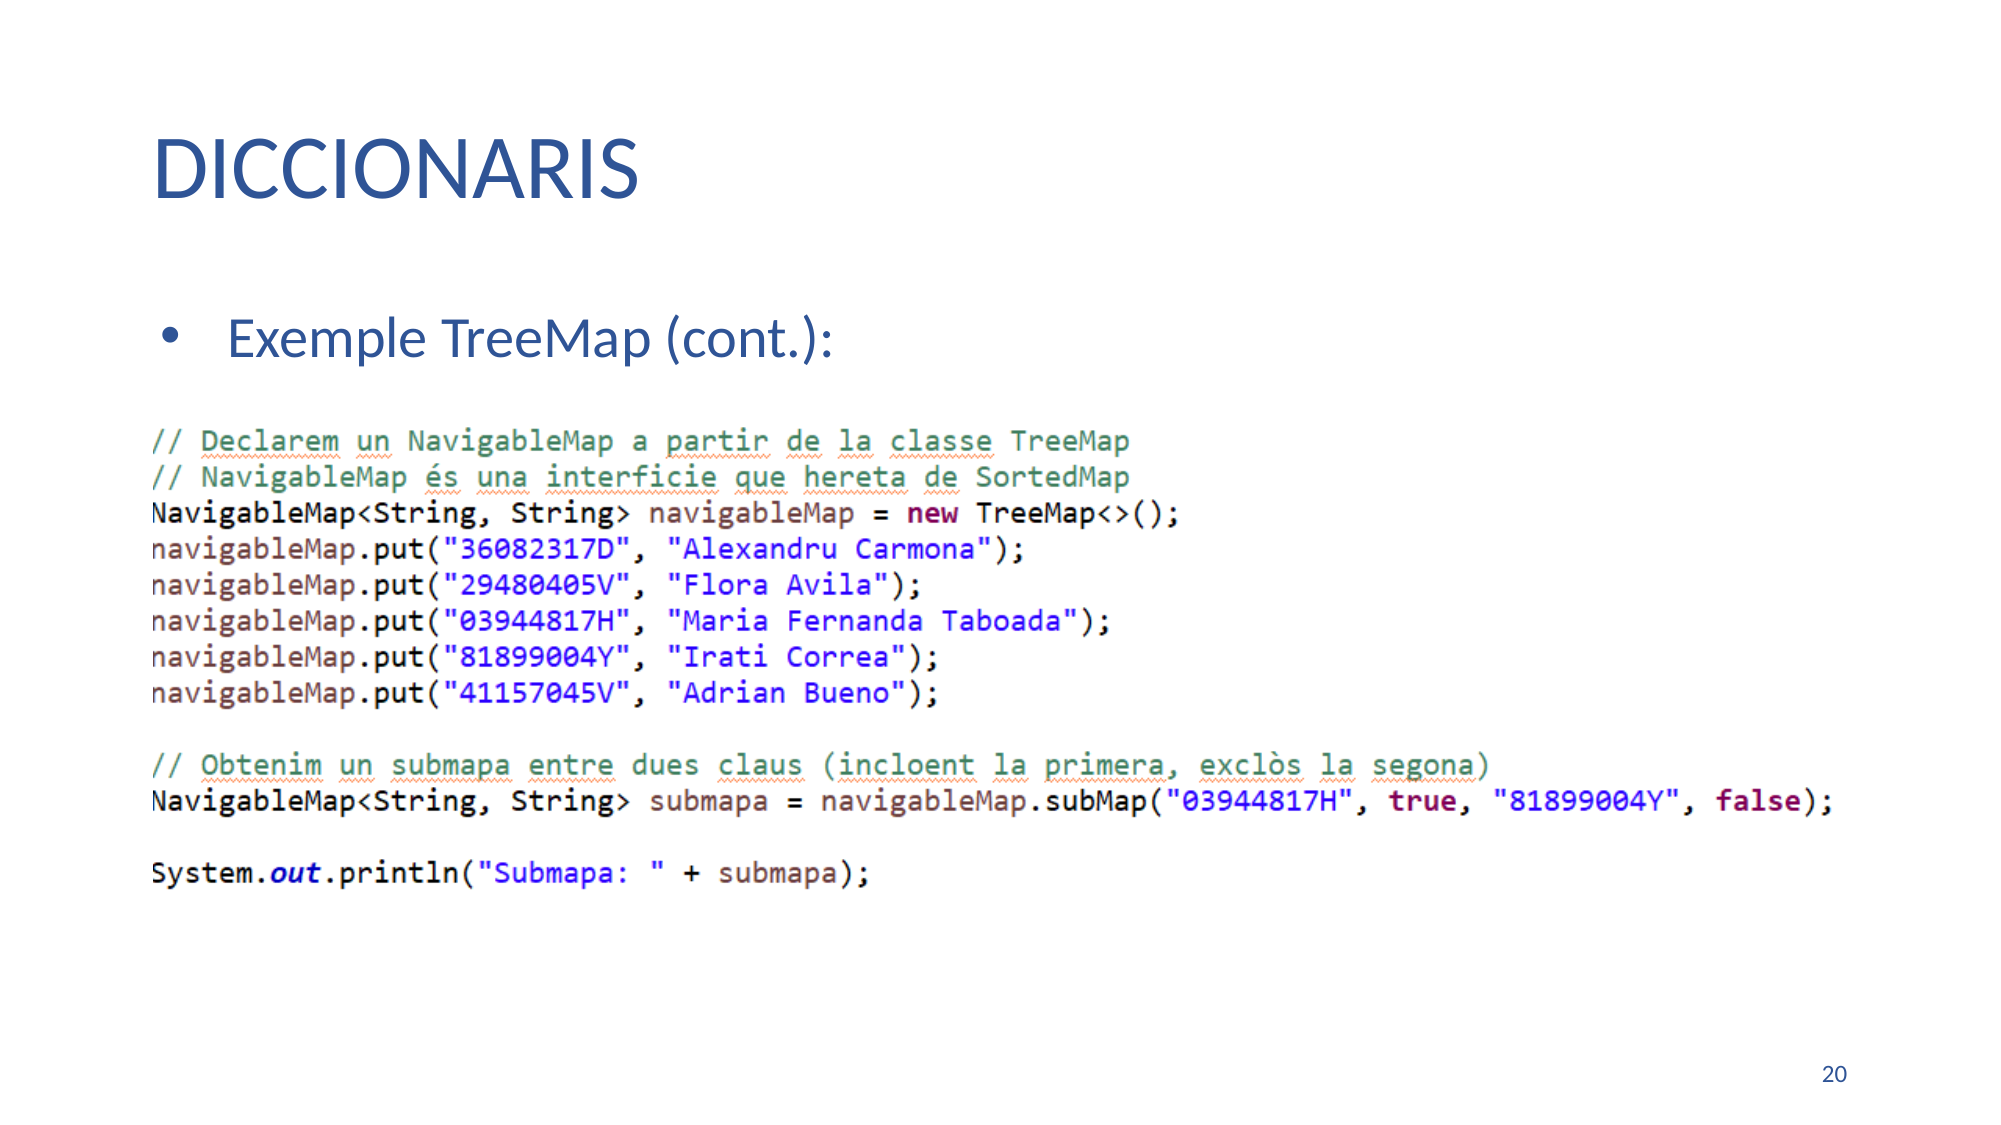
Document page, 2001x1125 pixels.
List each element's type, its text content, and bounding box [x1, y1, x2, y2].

picture [153, 426, 1847, 894]
title DICCIONARIS [137, 59, 1863, 278]
slide_number <number> [1412, 1042, 1863, 1103]
list Exemple TreeMap (cont.): [137, 299, 1863, 1014]
